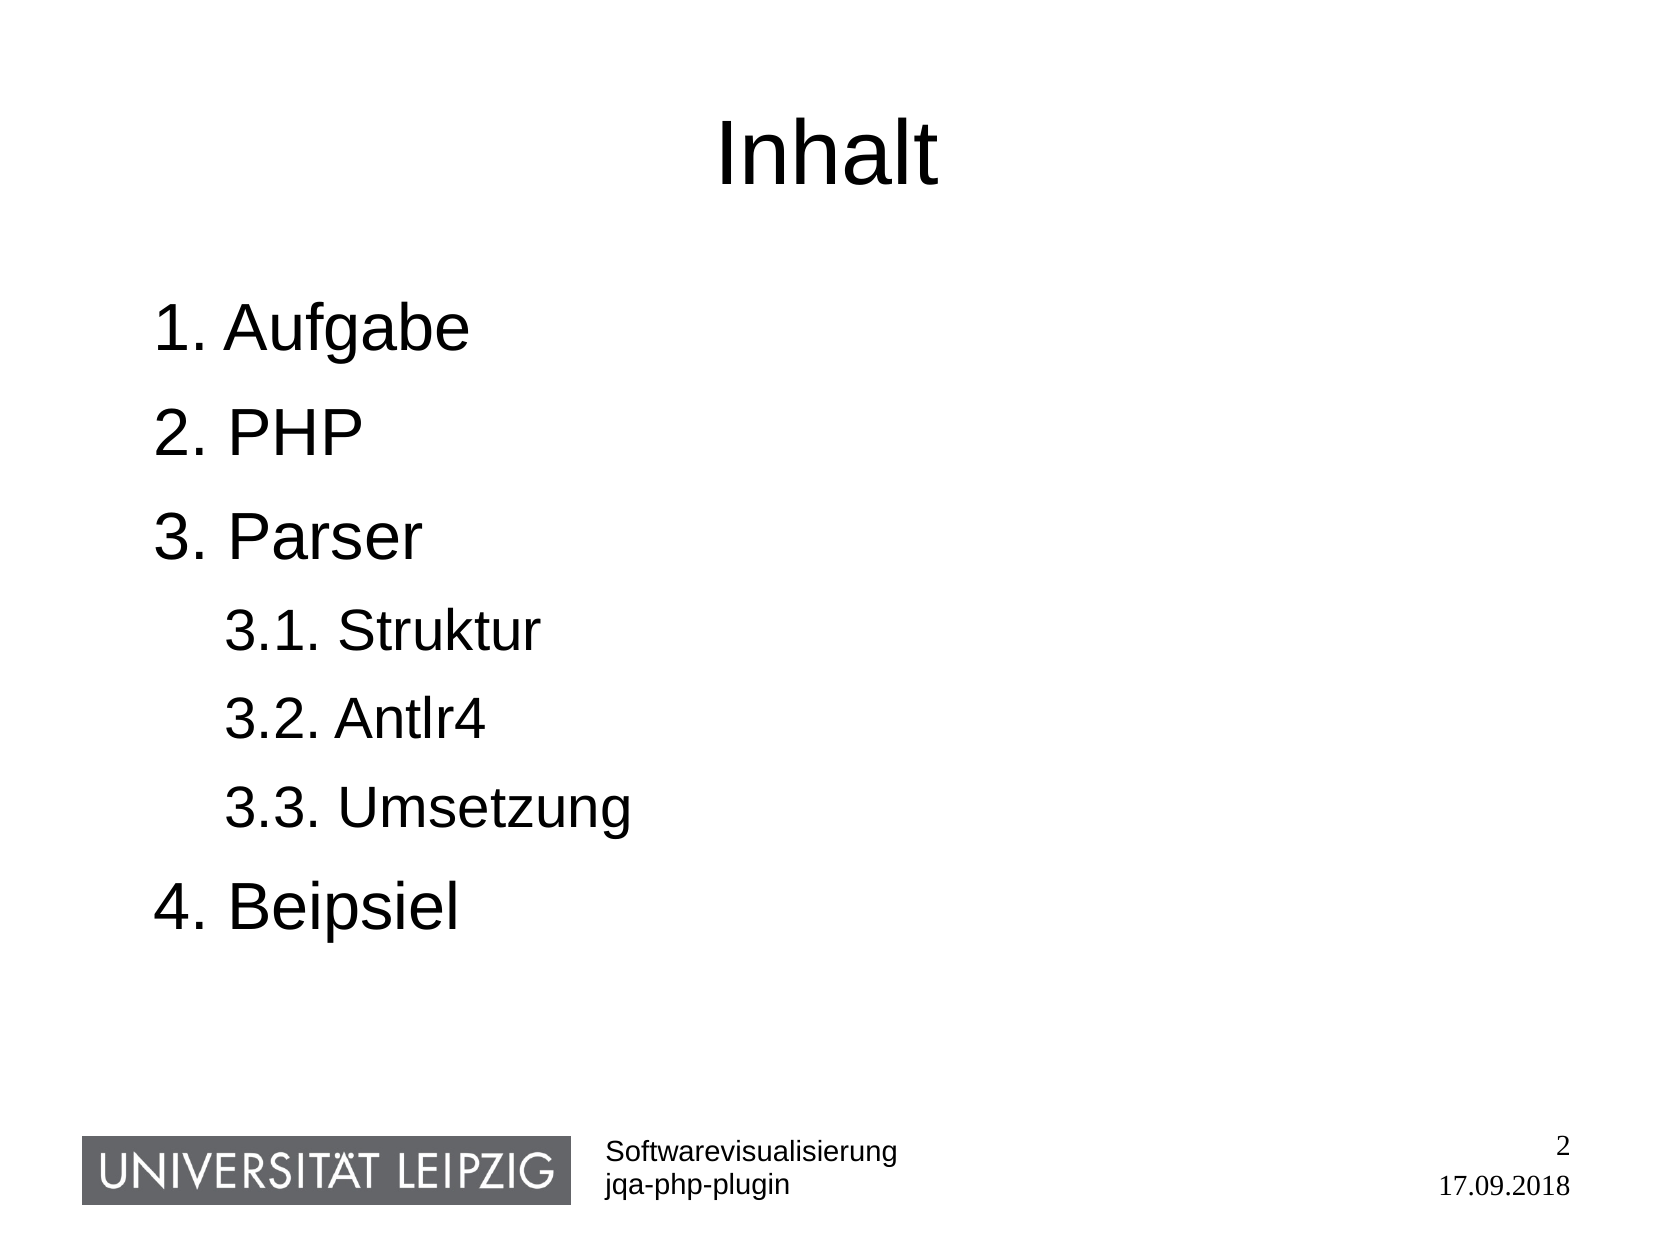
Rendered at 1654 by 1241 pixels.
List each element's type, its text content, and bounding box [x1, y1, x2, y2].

picture [82, 1136, 571, 1205]
title Inhalt [82, 49, 1571, 257]
list 1. Aufgabe 2. PHP 3. Parser 3.1. Struktur 3.2. Antlr4 3.3. Umsetzung 4. Beipsiel [82, 290, 1571, 1010]
